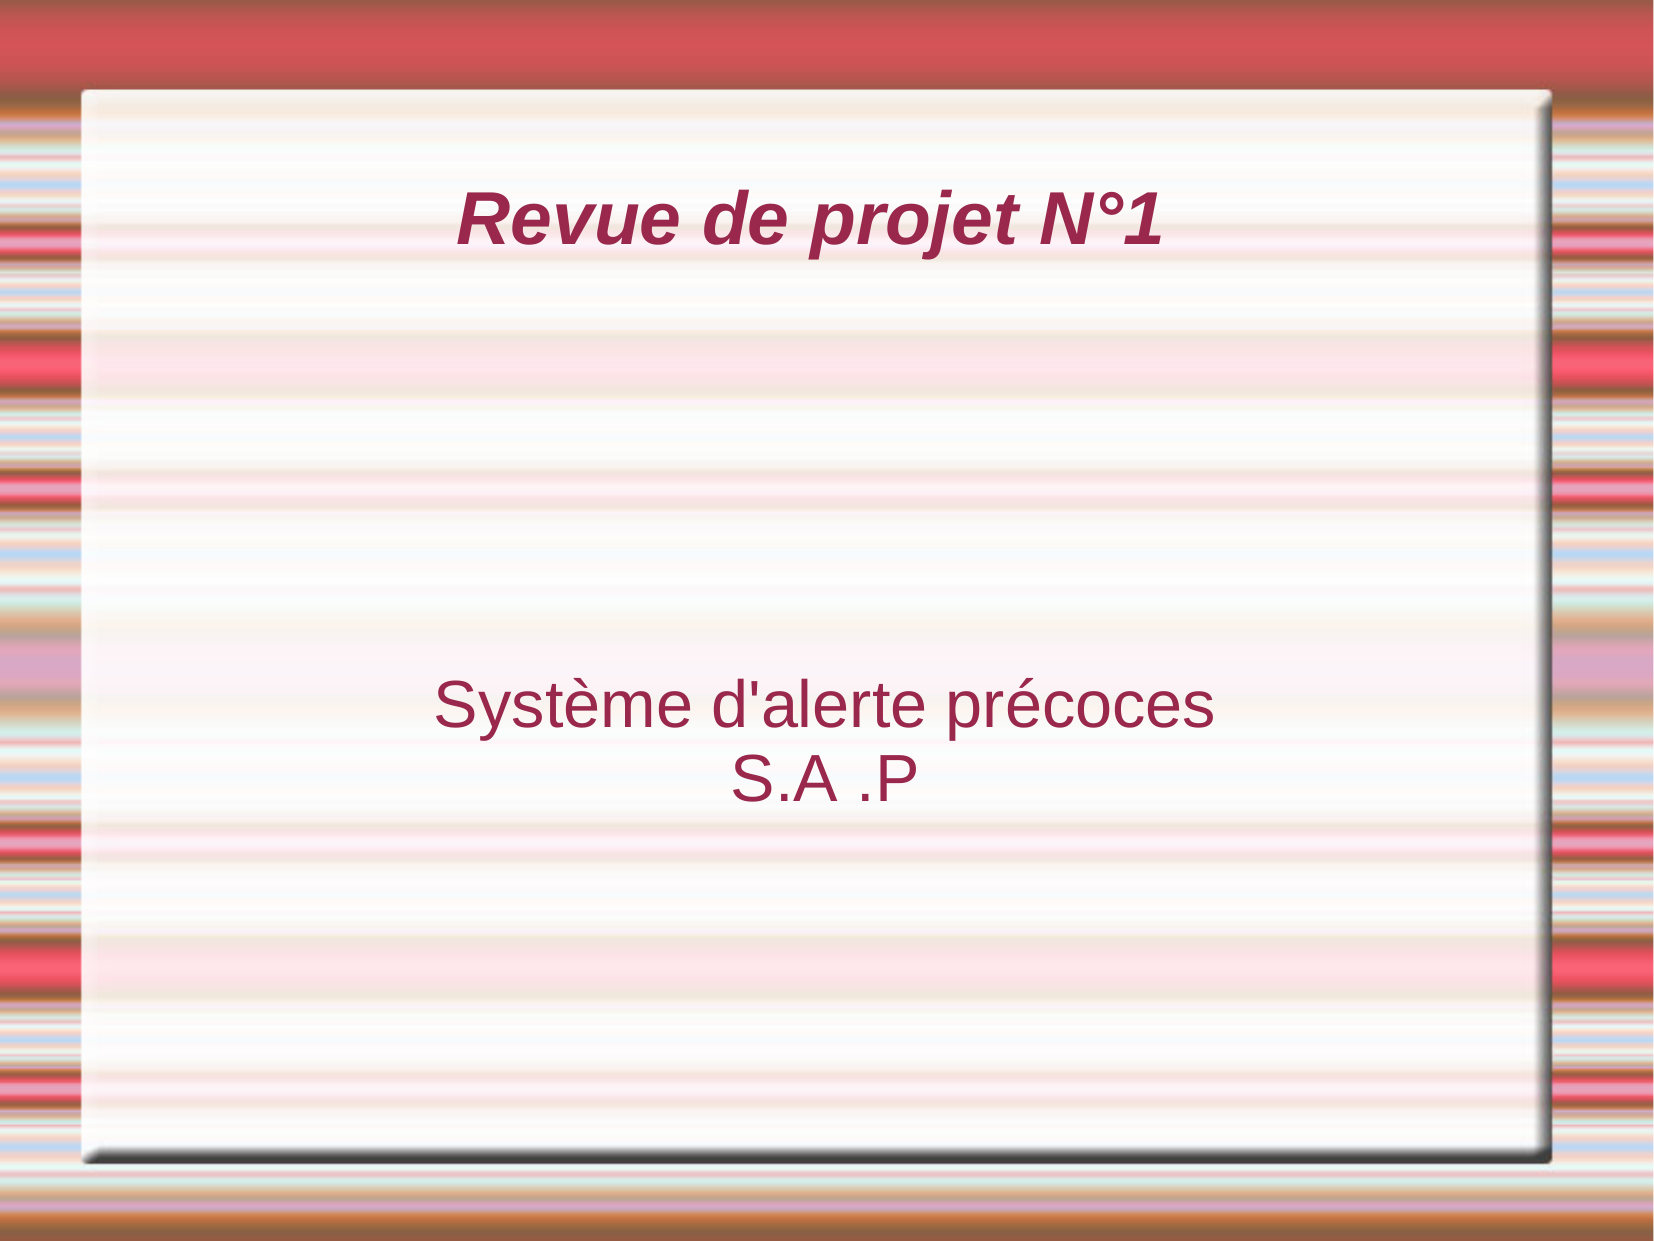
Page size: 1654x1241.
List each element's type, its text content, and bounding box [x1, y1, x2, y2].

subtitle Système d'alerte précoces S.A .P [134, 350, 1516, 1132]
title Revue de projet N°1 [88, 114, 1534, 322]
picture [0, 0, 1654, 1241]
